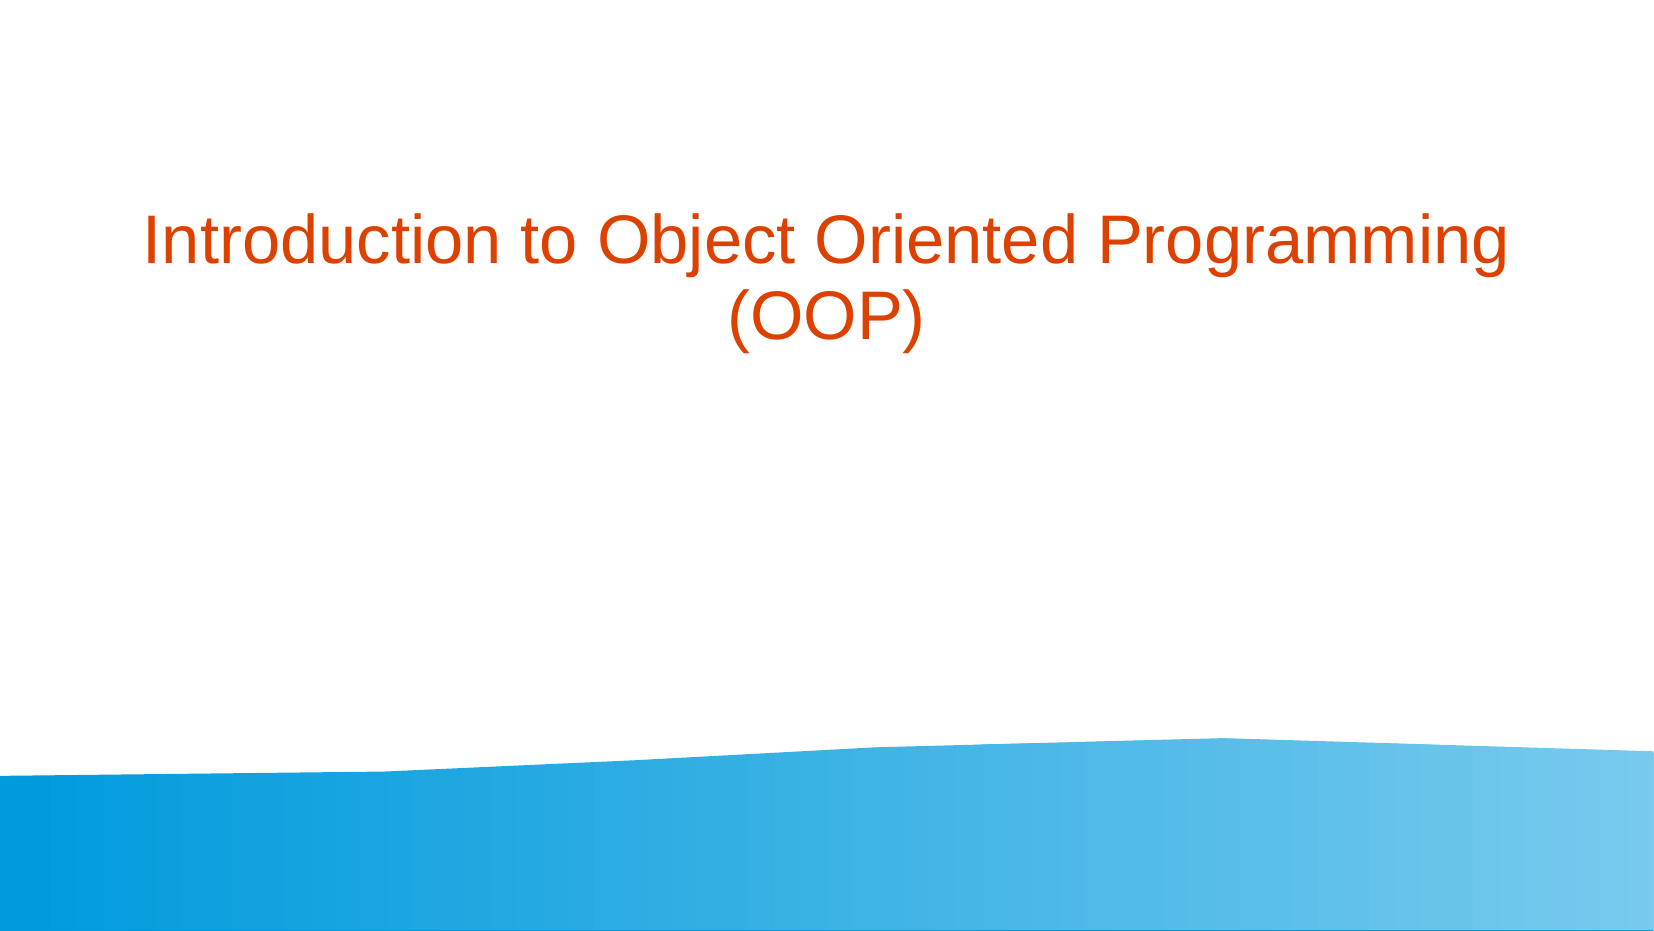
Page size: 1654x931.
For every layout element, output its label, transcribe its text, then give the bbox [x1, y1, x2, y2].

title Introduction to Object Oriented Programming (OOP) [88, 200, 1565, 355]
